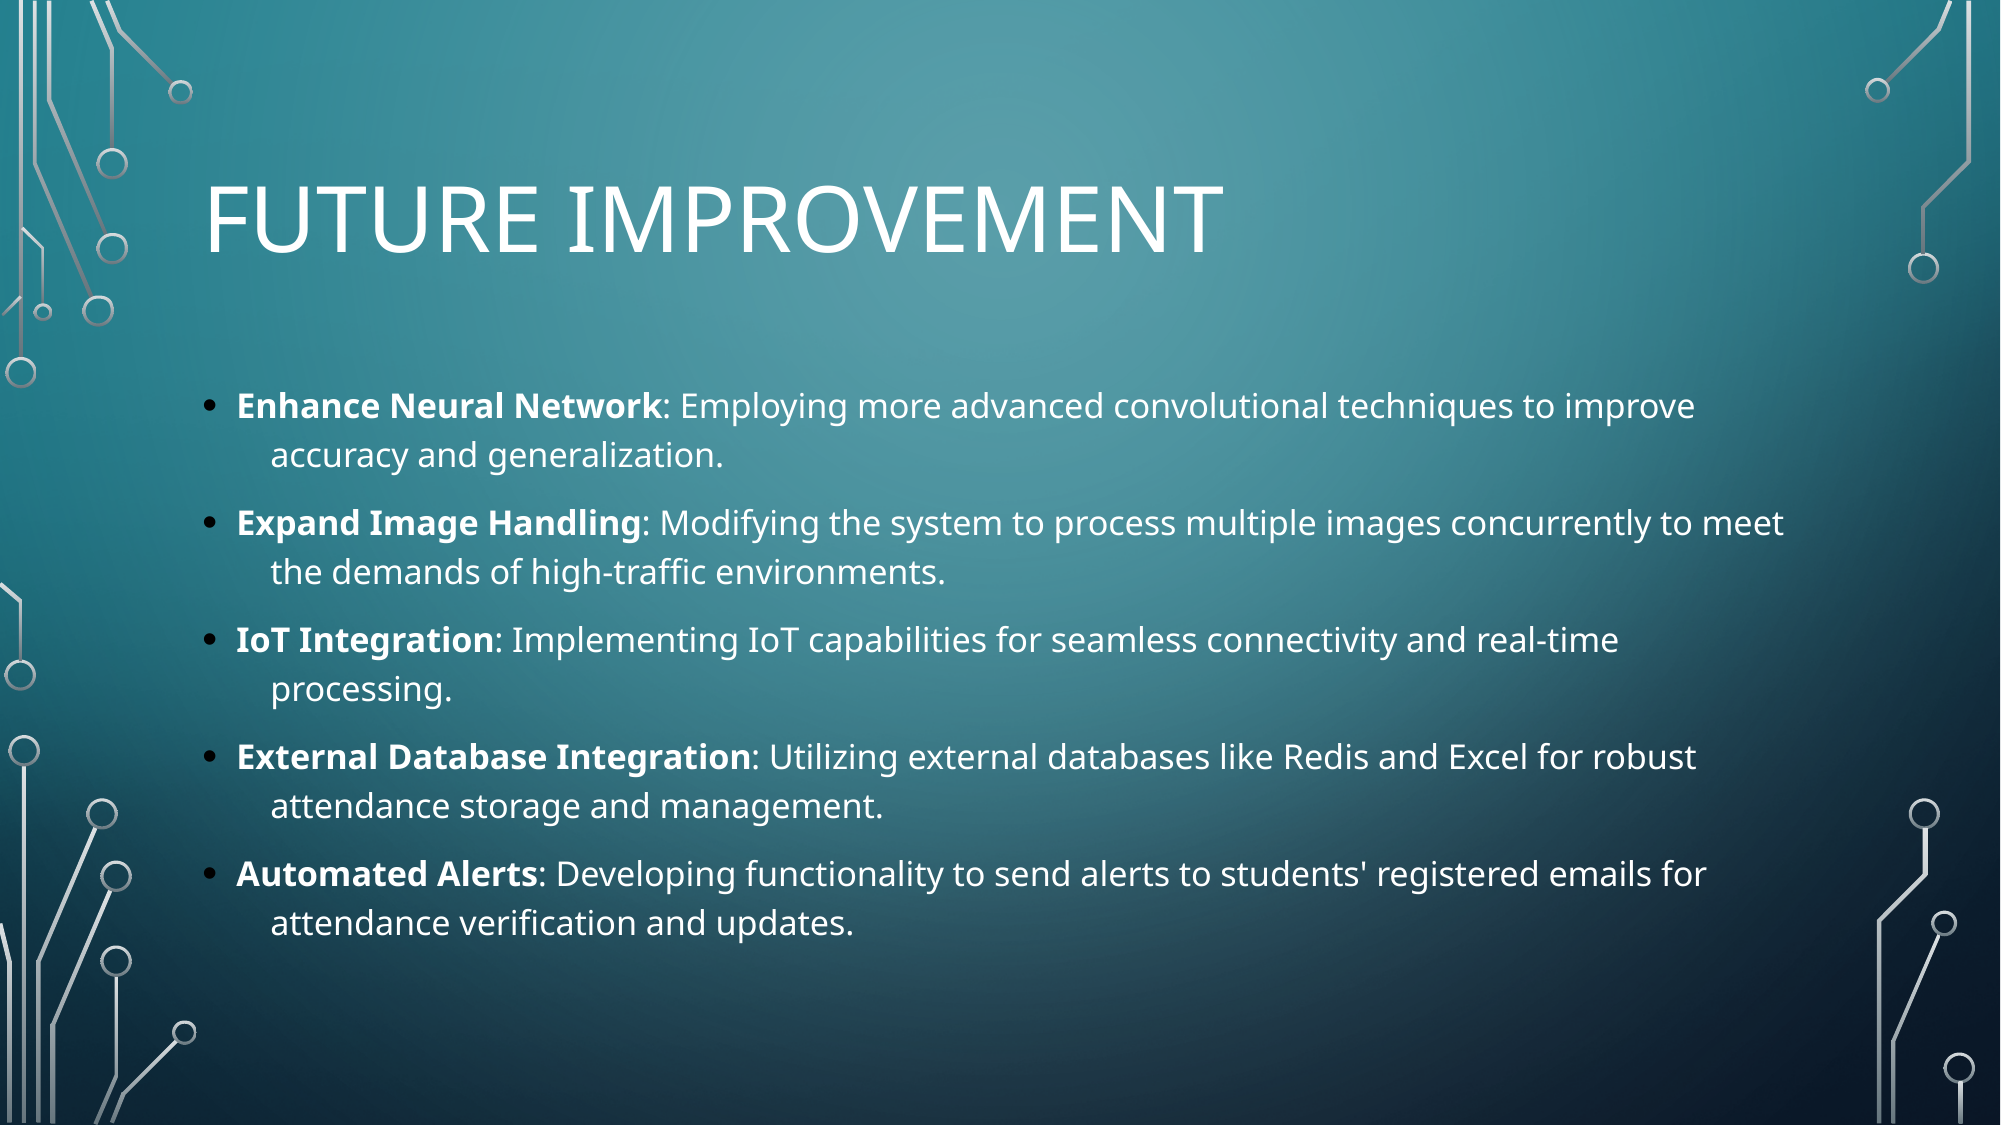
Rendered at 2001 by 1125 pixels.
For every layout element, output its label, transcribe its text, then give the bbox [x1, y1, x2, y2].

title Future ImprovemEnt [187, 101, 1813, 344]
list Enhance Neural Network: Employing more advanced convolutional techniques to improve accuracy and generalization. Expand Image Handling: Modifying the system to process multiple images concurrently to meet the demands of high-traffic environments. IoT Integration: Implementing IoT capabilities for seamless connectivity and real-time processing. External Database Integration: Utilizing external databases like Redis and Excel for robust attendance storage and management. Automated Alerts: Developing functionality to send alerts to students' registered emails for attendance verification and updates. [187, 369, 1813, 951]
